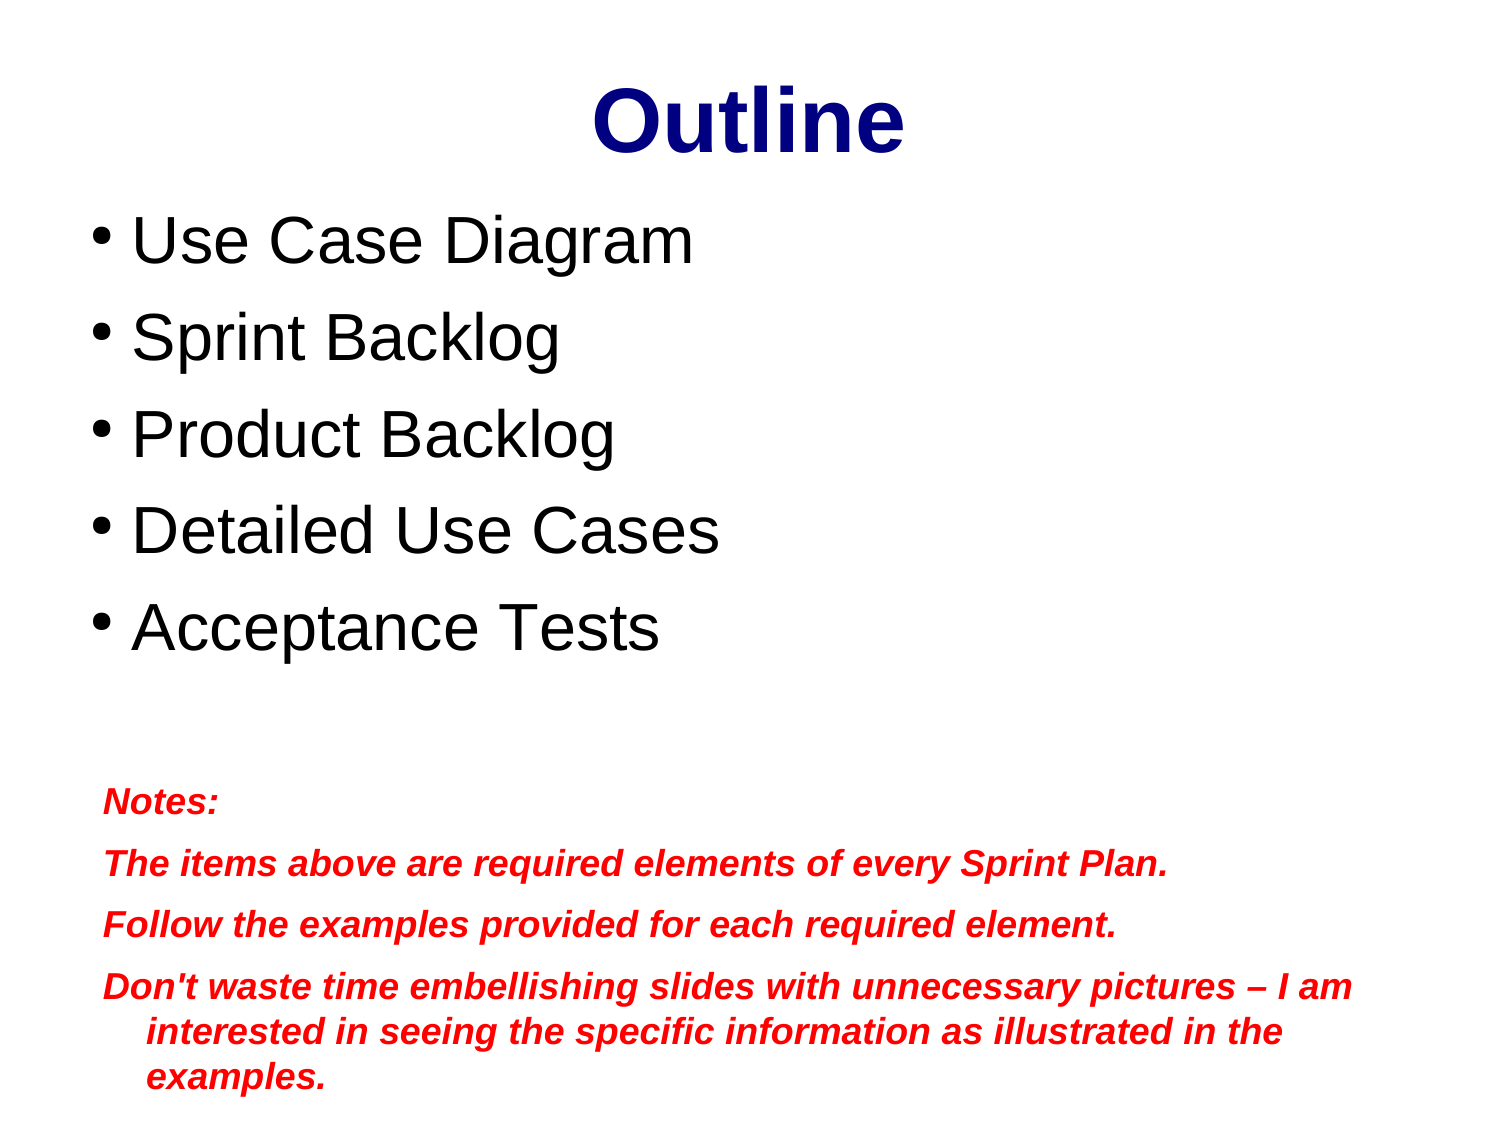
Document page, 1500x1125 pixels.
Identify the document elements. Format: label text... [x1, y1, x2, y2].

list Use Case Diagram Sprint Backlog Product Backlog Detailed Use Cases Acceptance Tests Notes: The items above are required elements of every Sprint Plan. Follow the examples provided for each required element. Don't waste time embellishing slides with unnecessary pictures – I am interested in seeing the specific information as illustrated in the examples. [75, 189, 1424, 1105]
title Outline [75, 45, 1424, 188]
